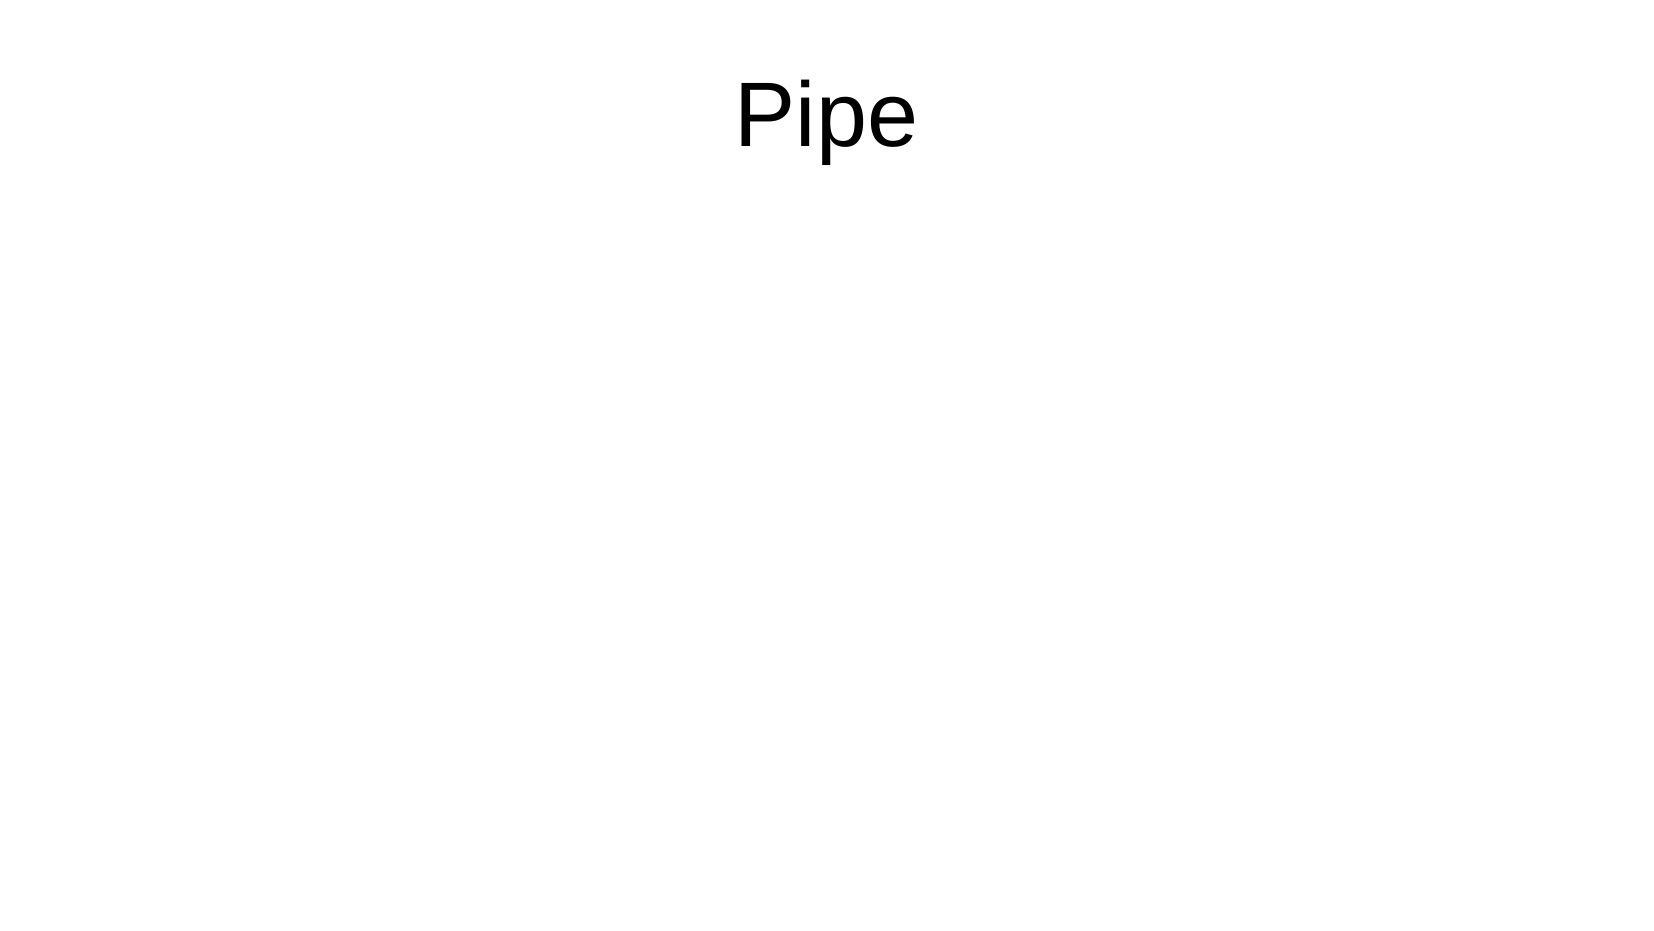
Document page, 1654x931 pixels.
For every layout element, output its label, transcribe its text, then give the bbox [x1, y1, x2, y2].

title Pipe [82, 37, 1571, 193]
